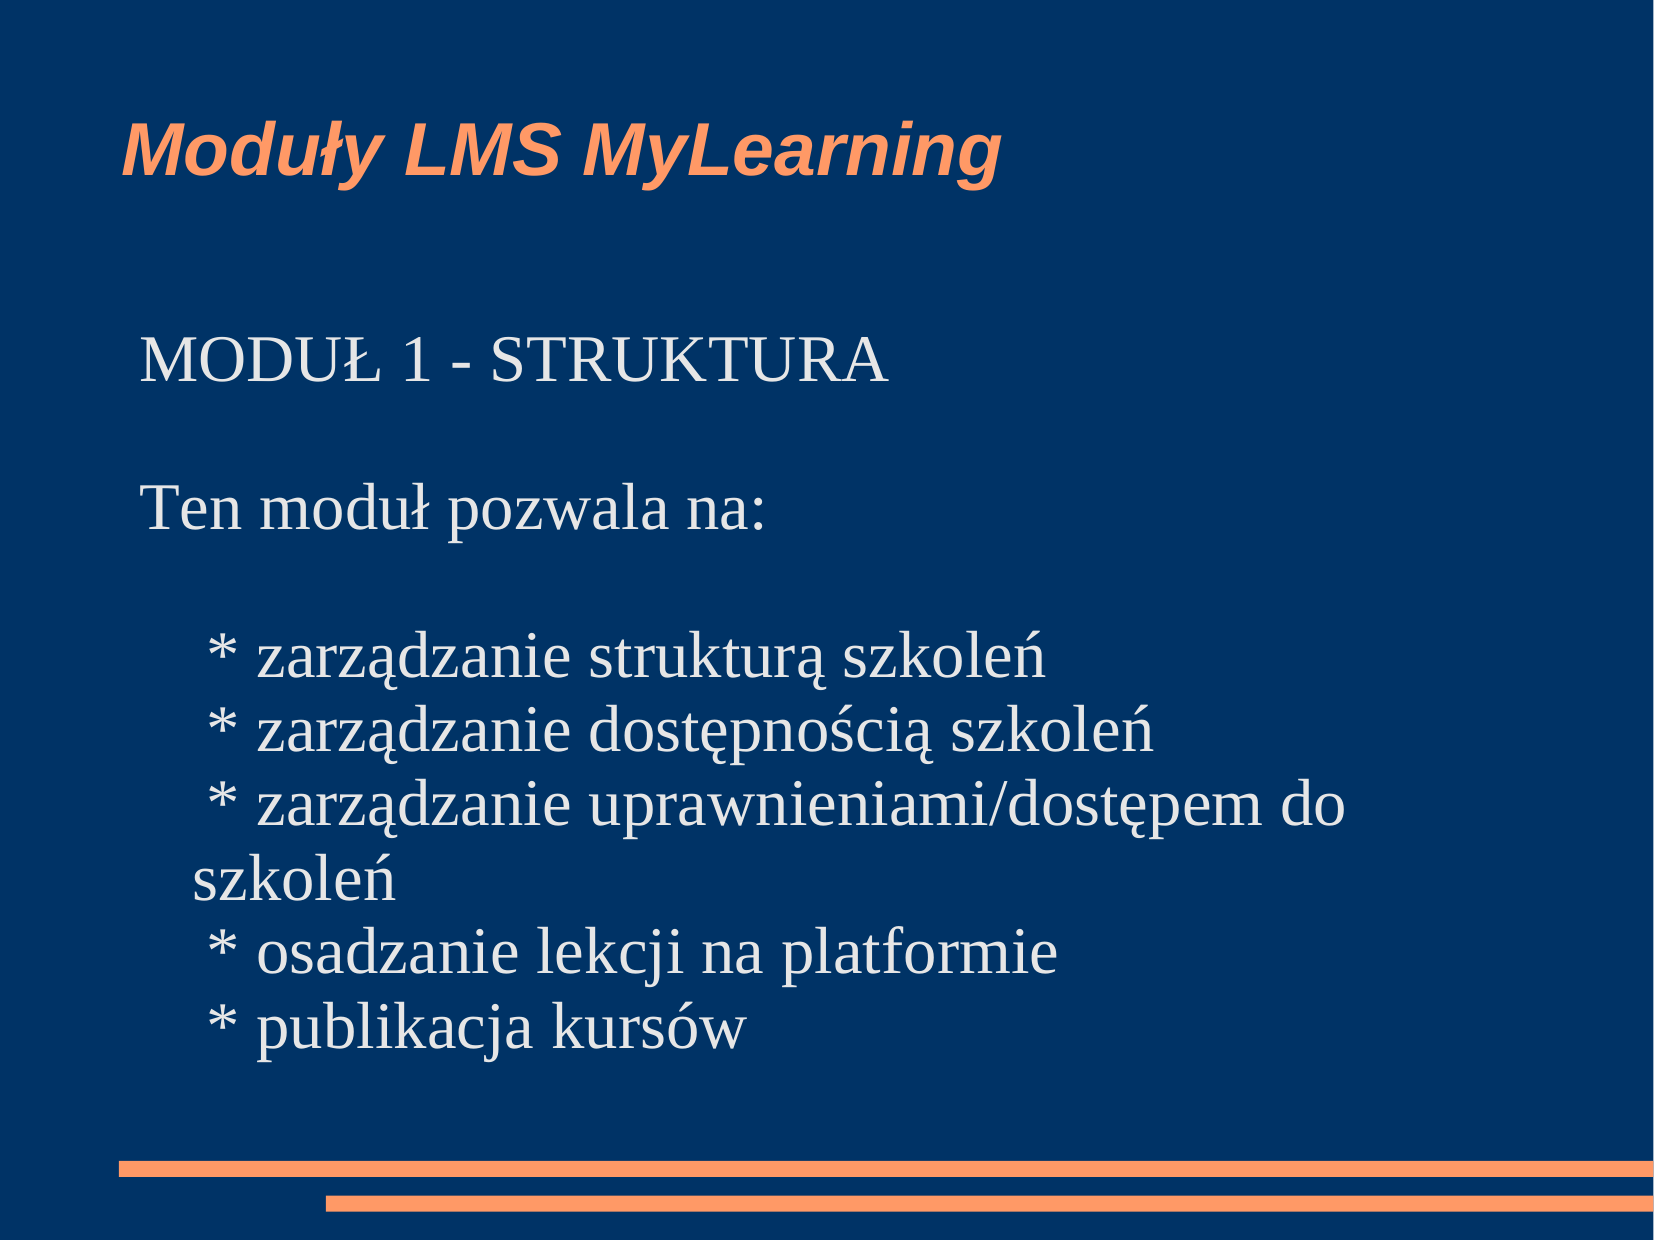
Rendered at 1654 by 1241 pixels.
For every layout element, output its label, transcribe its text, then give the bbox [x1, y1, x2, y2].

title Moduły LMS MyLearning [121, 53, 1534, 247]
list MODUŁ 1 - STRUKTURA Ten moduł pozwala na: * zarządzanie strukturą szkoleń * zarządzanie dostępnością szkoleń * zarządzanie uprawnieniami/dostępem do szkoleń * osadzanie lekcji na platformie * publikacja kursów [121, 322, 1561, 1178]
